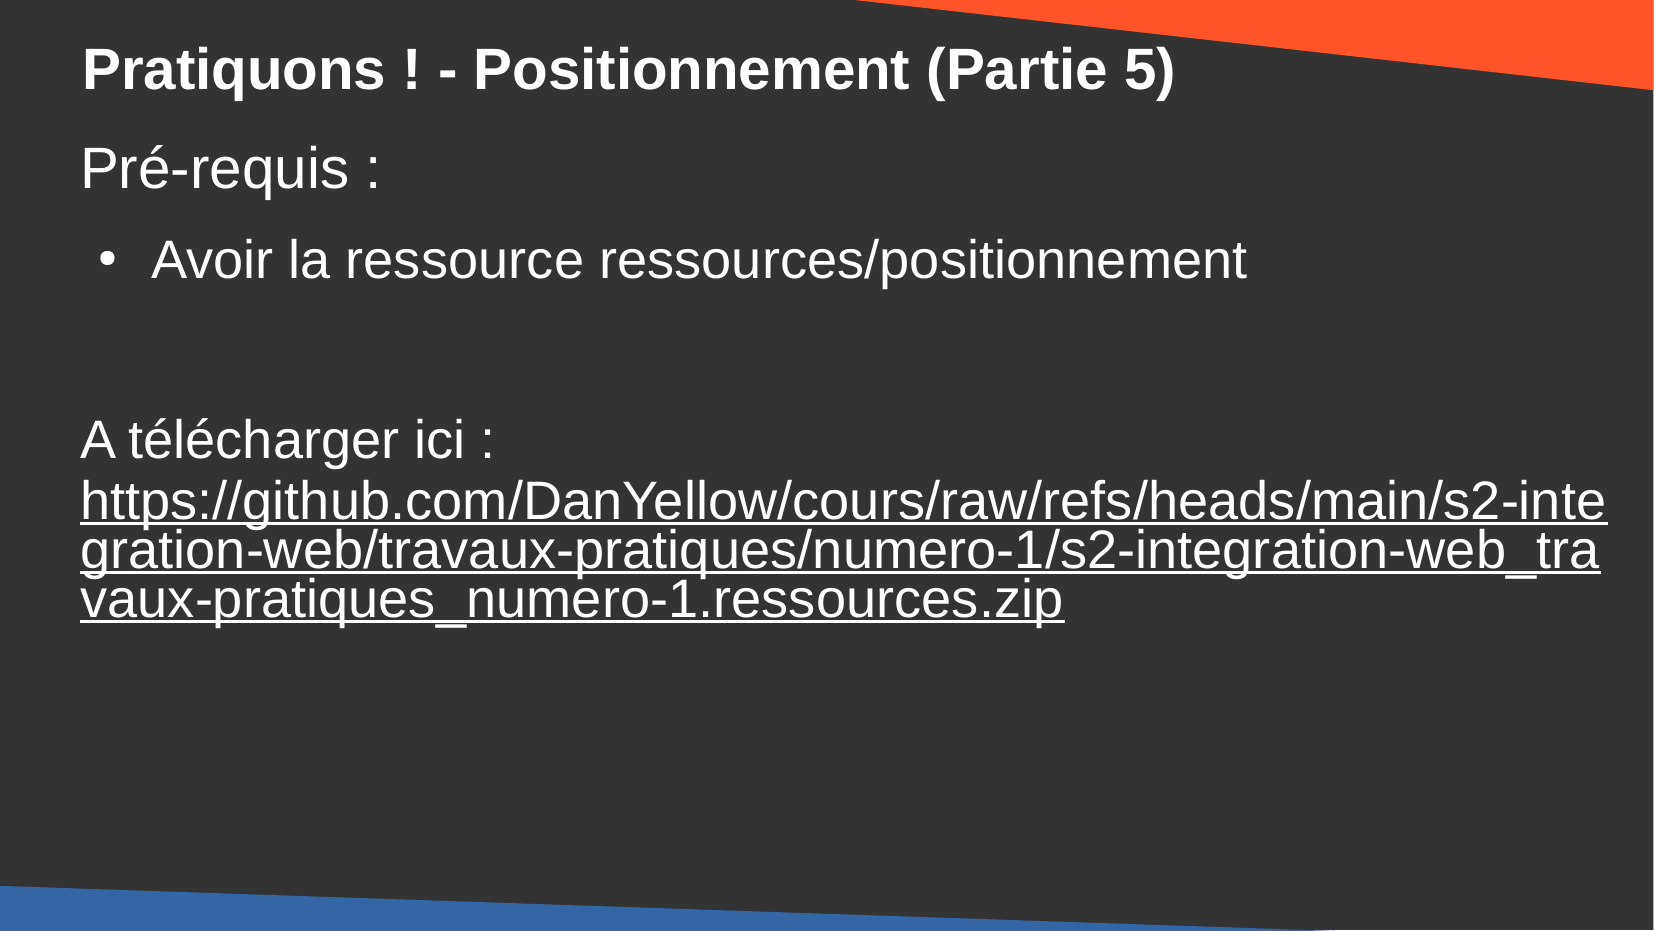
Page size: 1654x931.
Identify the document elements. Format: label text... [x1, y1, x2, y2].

text_box [0, 885, 1337, 931]
list Pré-requis : Avoir la ressource ressources/positionnement A télécharger ici : https://github.com/DanYellow/cours/raw/refs/heads/main/s2-integration-web/travaux-pratiques/numero-1/s2-integration-web_travaux-pratiques_numero-1.ressources.zip [80, 135, 1620, 721]
title Pratiquons ! - Positionnement (Partie 5) [82, 37, 1571, 114]
text_box [854, 0, 1654, 91]
